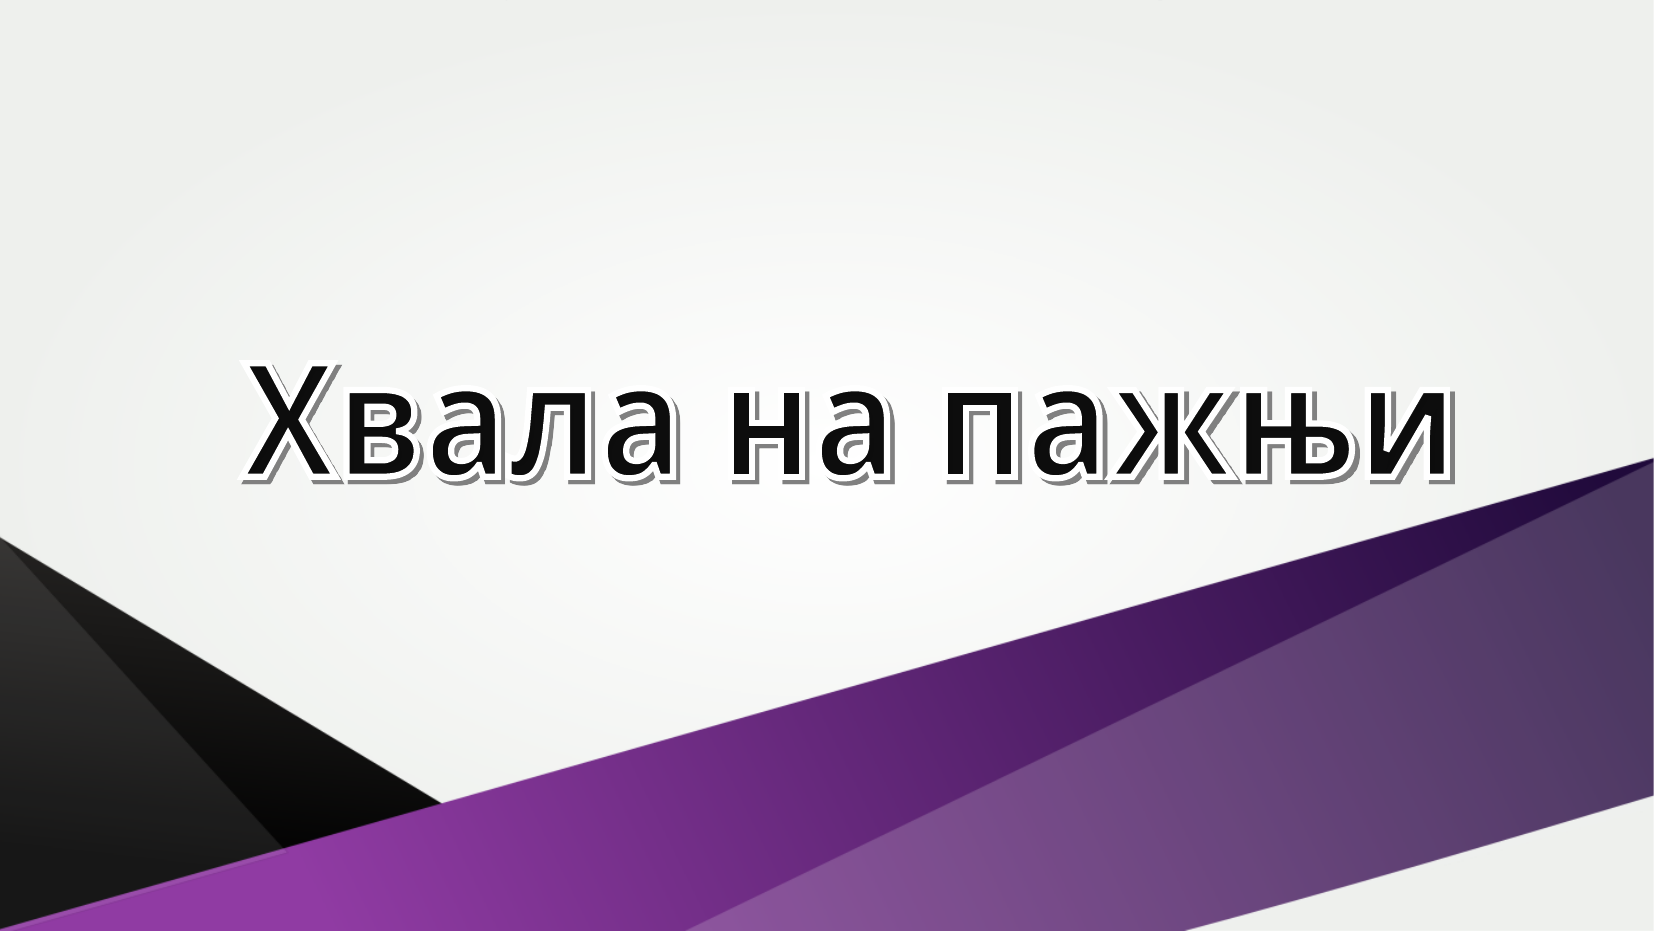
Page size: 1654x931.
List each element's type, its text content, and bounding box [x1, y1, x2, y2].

text_box Хвала на пажњи [1367, 389, 1447, 477]
text_box Хвала на пажњи [508, 389, 588, 479]
text_box Хвала на пажњи [242, 363, 336, 477]
text_box Хвала на пажњи [944, 389, 1015, 477]
picture [0, 0, 1654, 931]
text_box Хвала на пажњи [1110, 389, 1233, 477]
text_box Хвала на пажњи [1031, 388, 1100, 479]
text_box Хвала на пажњи [429, 388, 498, 479]
text_box Хвала на пажњи [604, 388, 673, 479]
text_box Хвала на пажњи [818, 388, 887, 479]
text_box Хвала на пажњи [730, 389, 802, 477]
text_box Хвала на пажњи [1243, 389, 1352, 477]
text_box Хвала на пажњи [346, 390, 417, 477]
